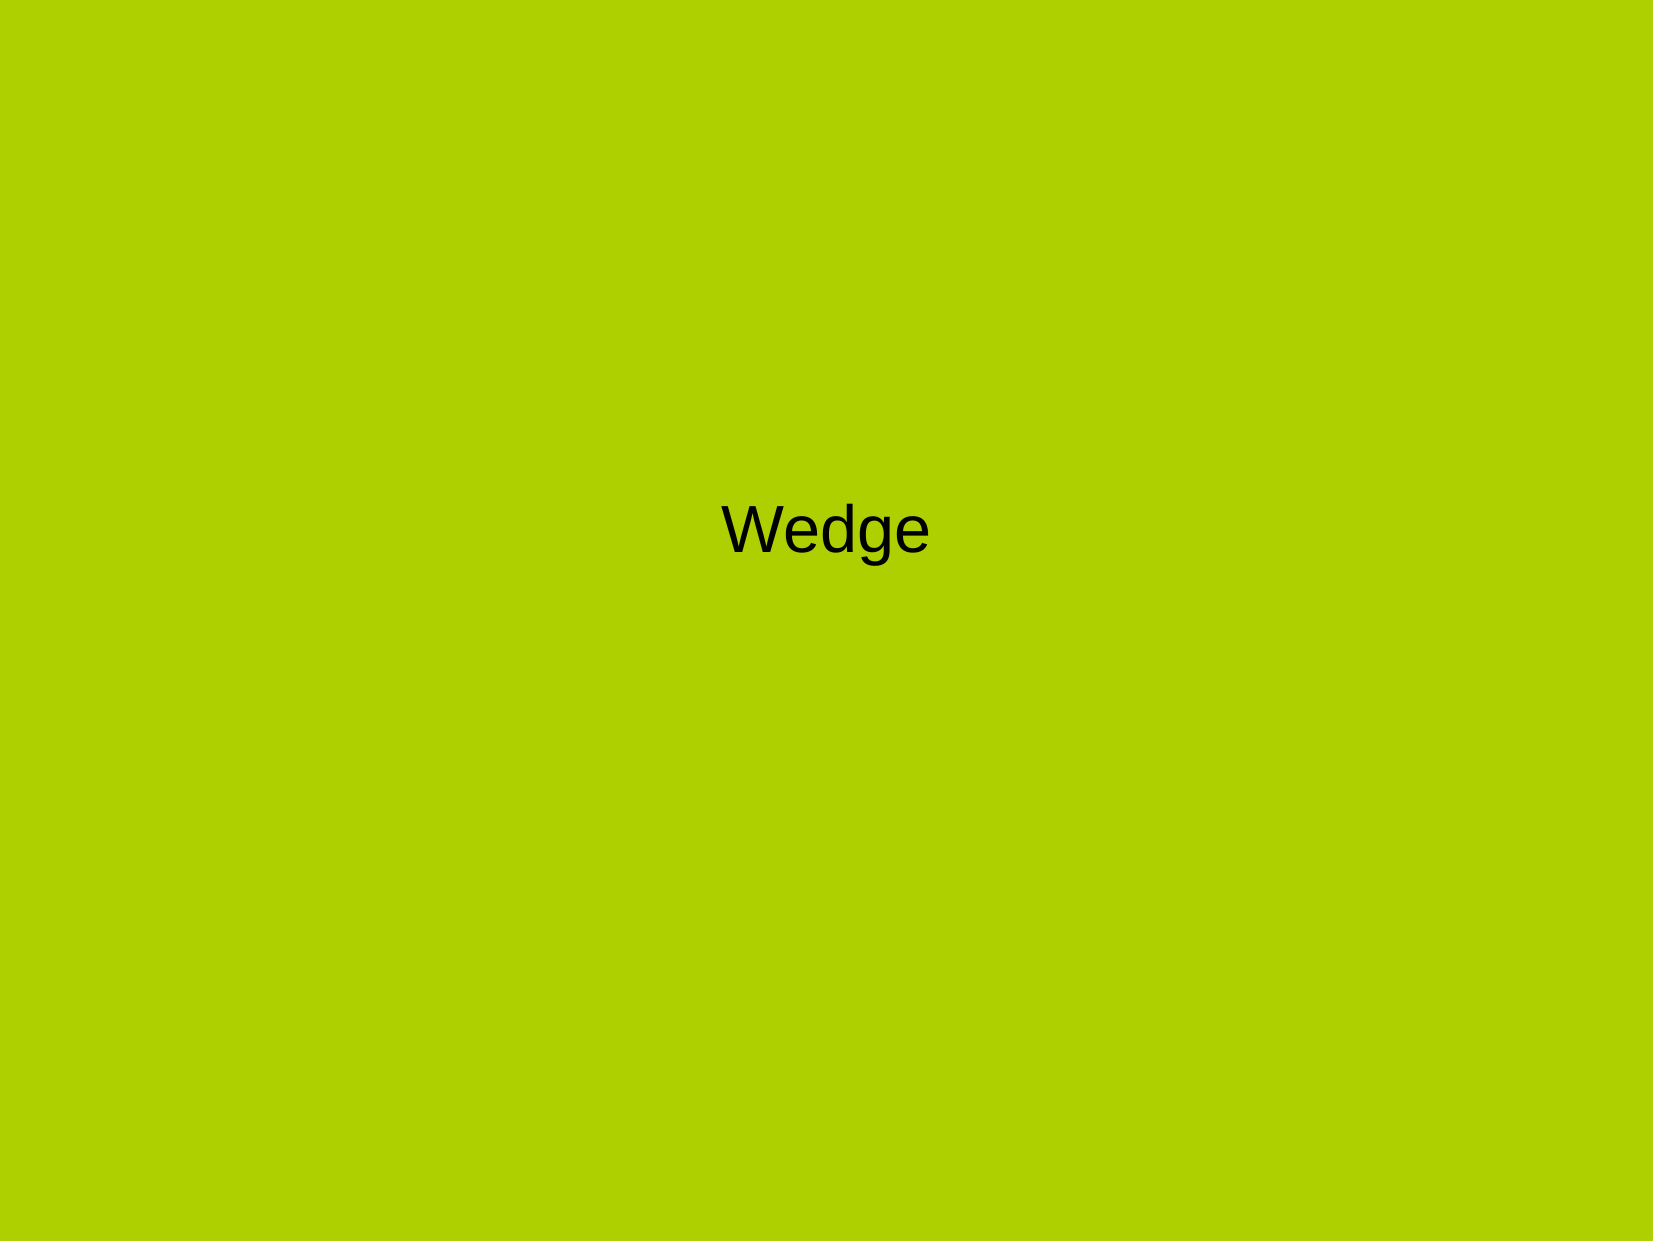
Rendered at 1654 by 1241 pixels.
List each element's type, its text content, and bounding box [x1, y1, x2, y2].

subtitle Wedge [82, 49, 1571, 1010]
